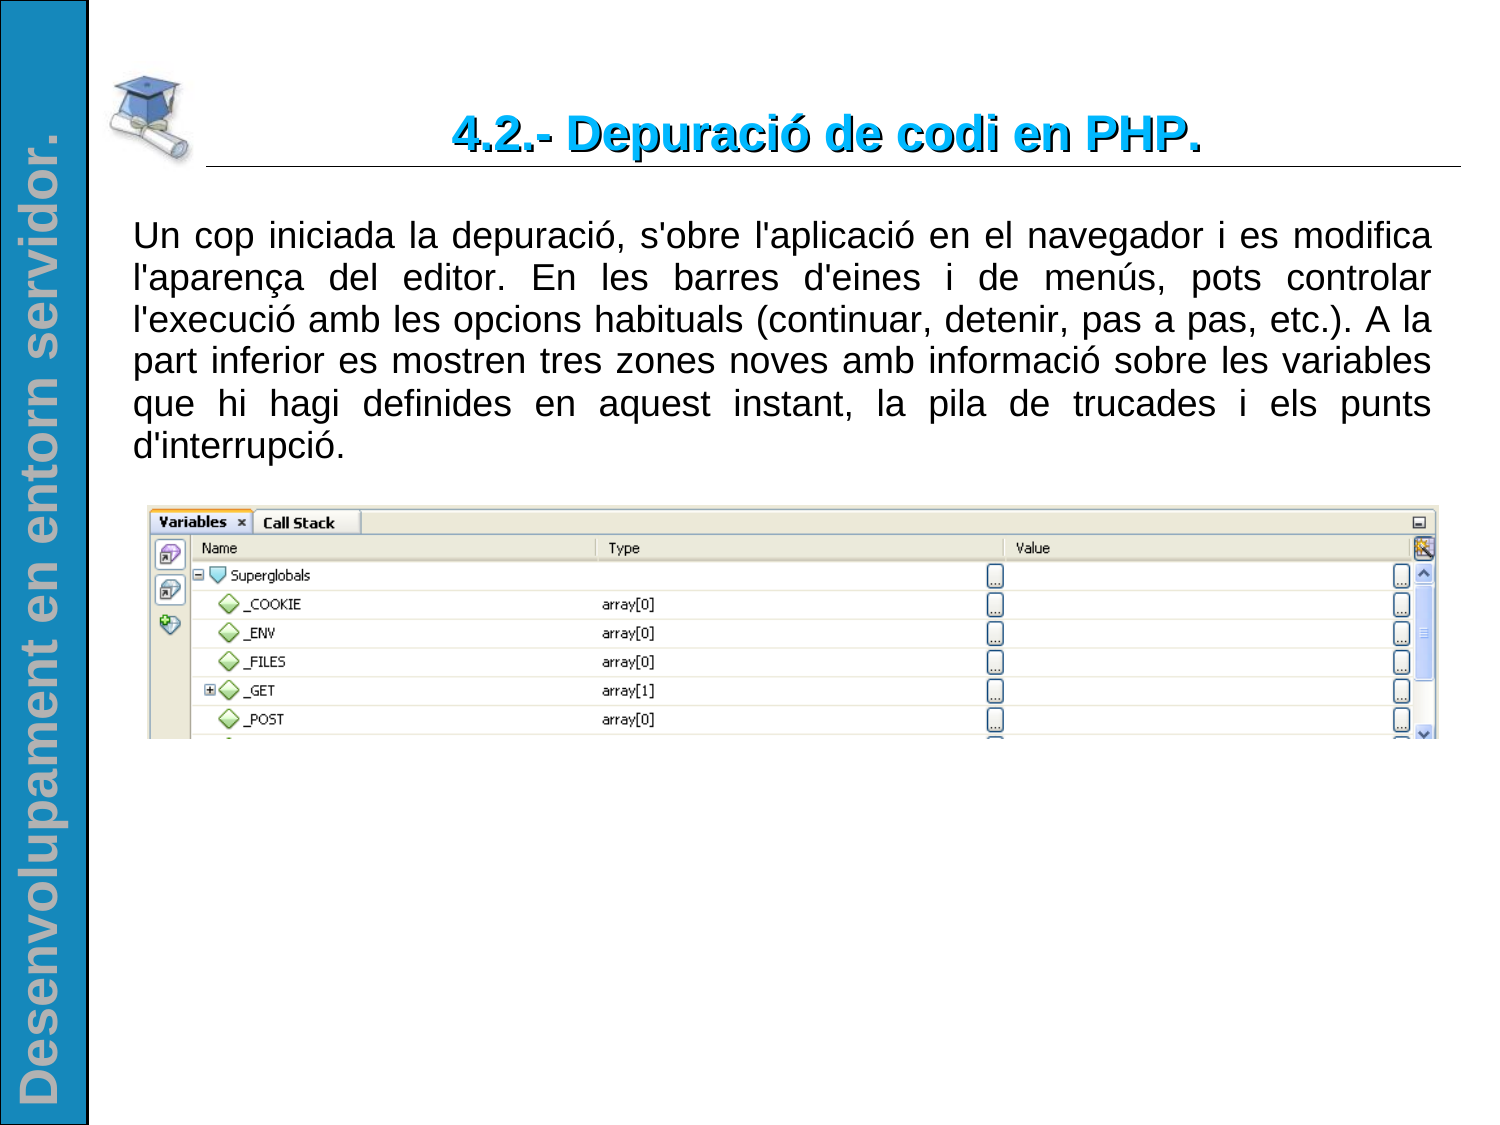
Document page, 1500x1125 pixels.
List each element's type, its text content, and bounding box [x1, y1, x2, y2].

picture [147, 505, 1439, 739]
picture [93, 61, 206, 174]
text_box Un cop iniciada la depuració, s'obre l'aplicació en el navegador i es modifica l'aparença del editor. En les barres d'eines i de menús, pots controlar l'execució amb les opcions habituals (continuar, detenir, pas a pas, etc.). A la part inferior es mostren tres zones noves amb informació sobre les variables que hi hagi definides en aquest instant, la pila de trucades i els punts d'interrupció. [118, 206, 1447, 474]
title 4.2.- Depuració de codi en PHP. [206, 88, 1447, 178]
